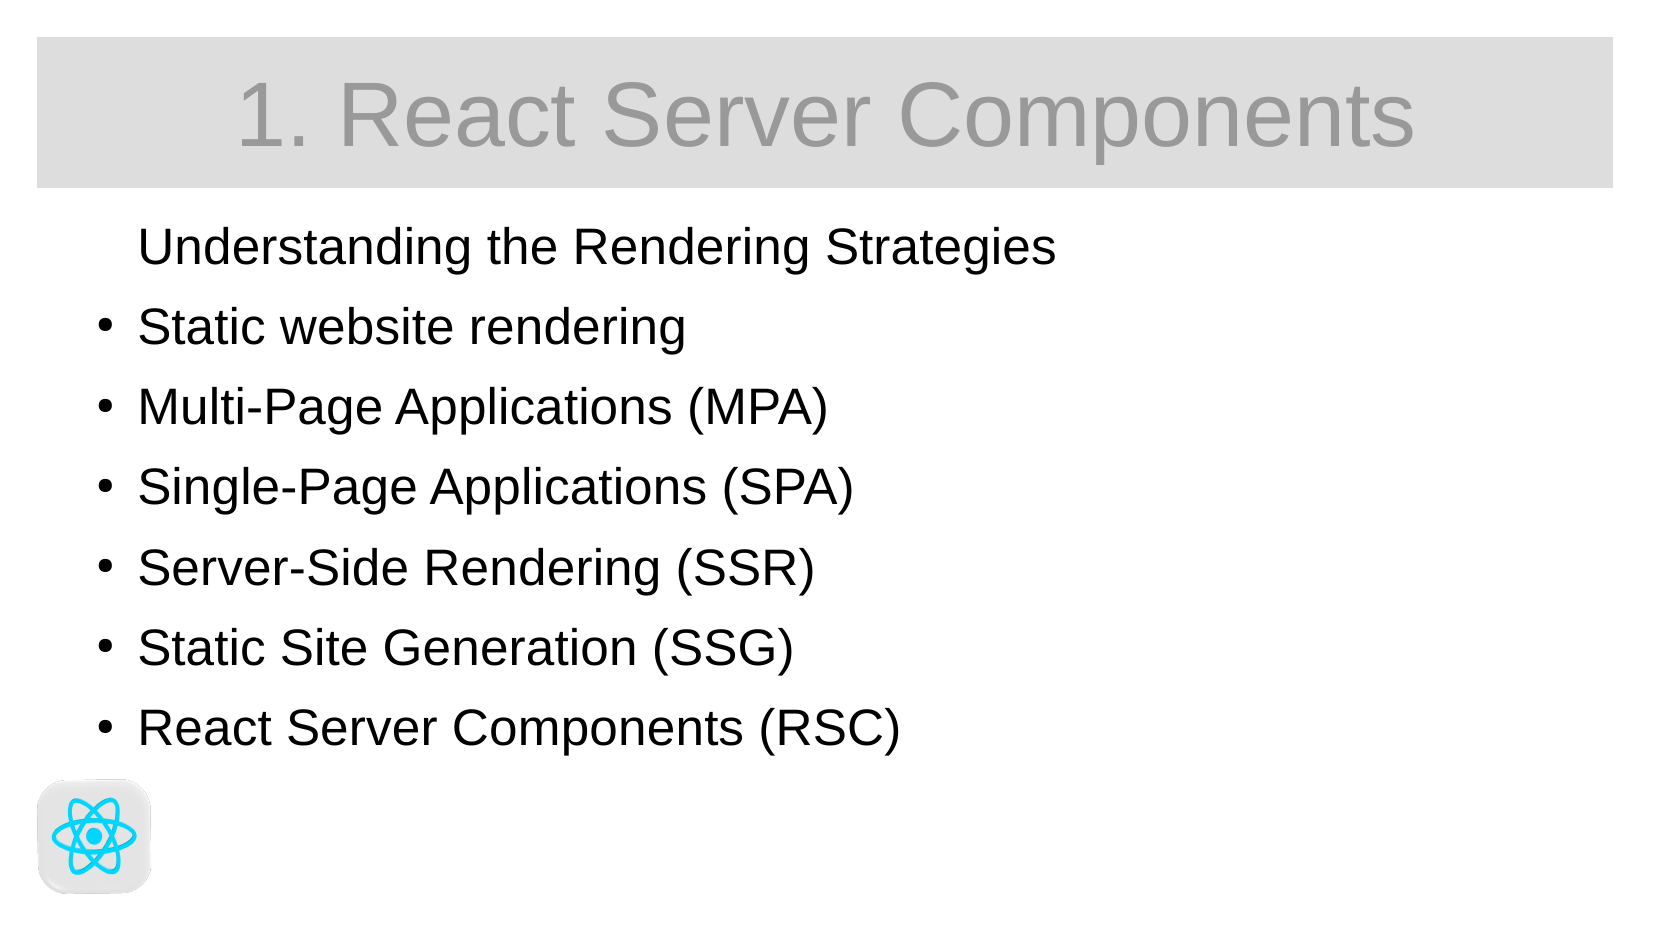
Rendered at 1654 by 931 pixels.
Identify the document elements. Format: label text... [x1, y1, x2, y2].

picture [0, 742, 188, 931]
text_box [1571, 37, 1613, 188]
text_box [37, 37, 82, 188]
title 1. React Server Components [82, 37, 1571, 193]
list Understanding the Rendering Strategies Static website rendering Multi-Page Applications (MPA) Single-Page Applications (SPA) Server-Side Rendering (SSR) Static Site Generation (SSG) React Server Components (RSC) [82, 217, 1571, 758]
